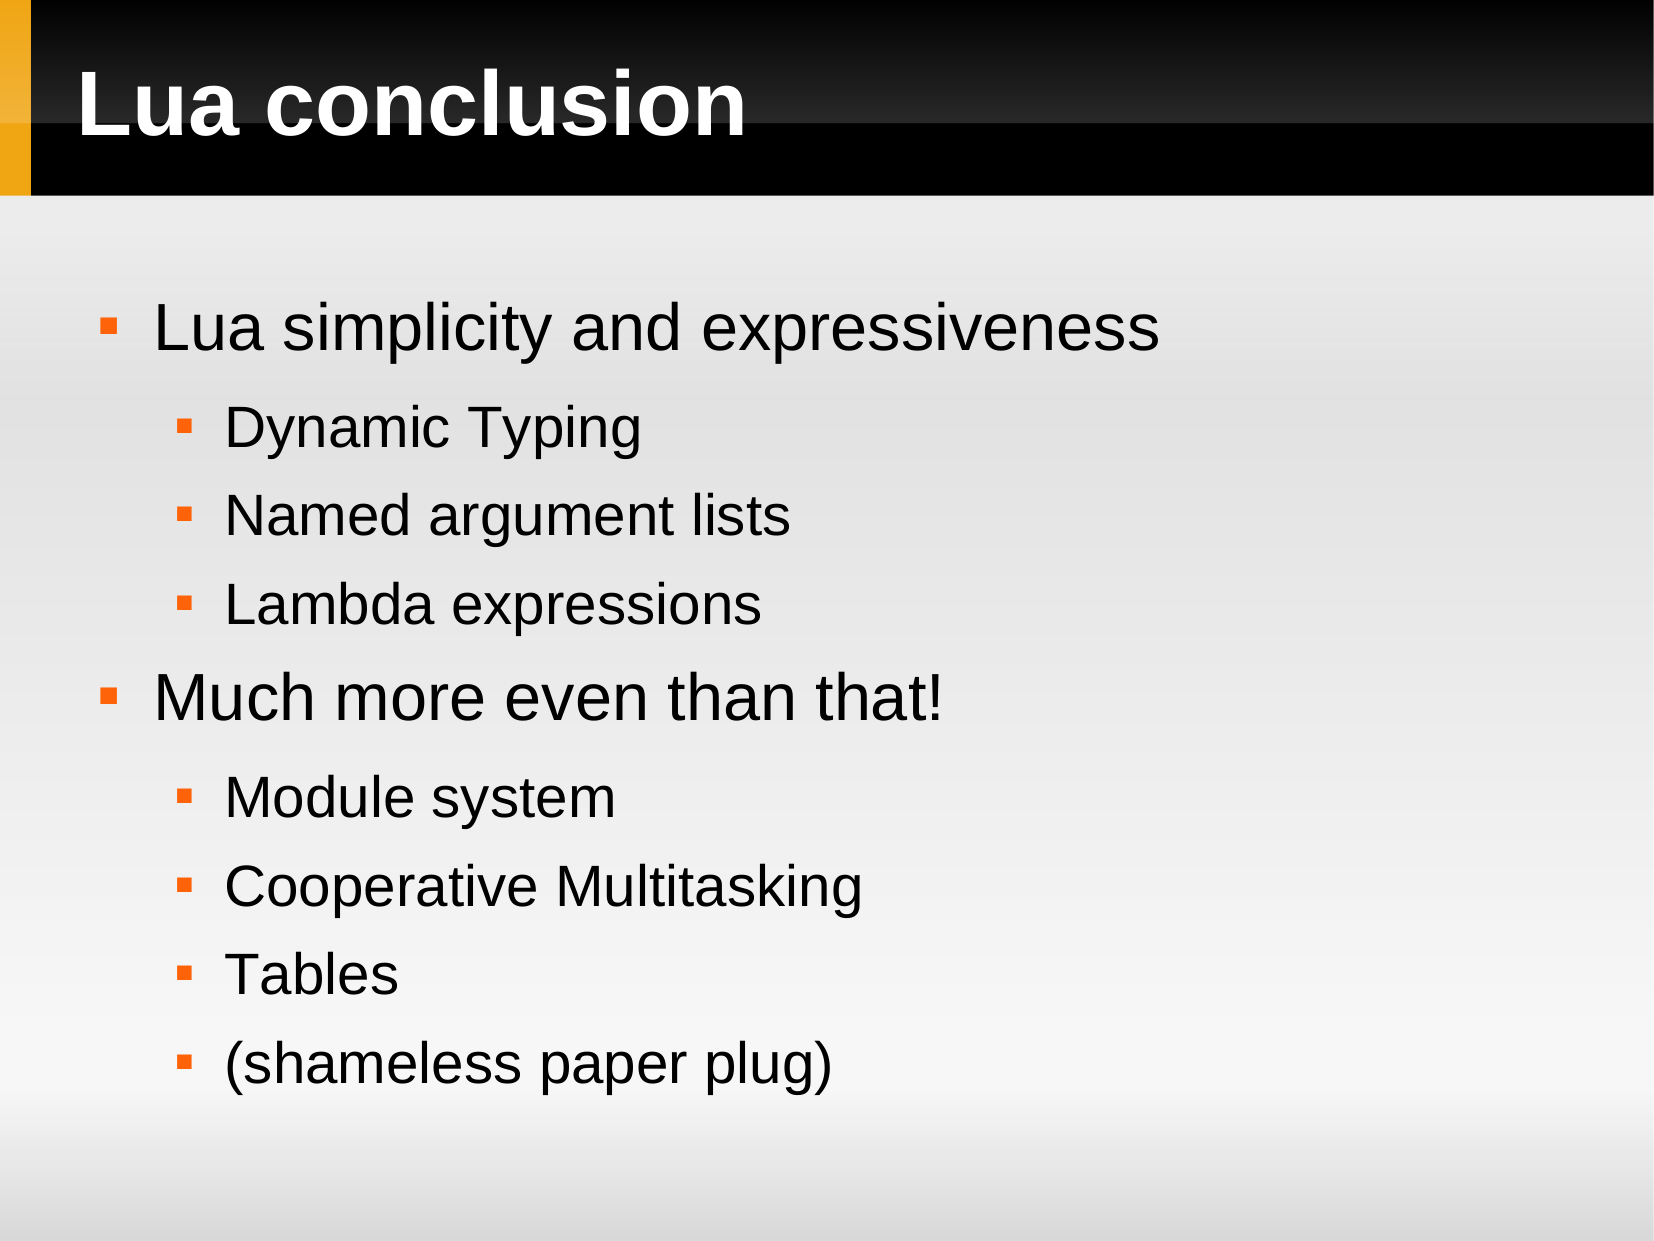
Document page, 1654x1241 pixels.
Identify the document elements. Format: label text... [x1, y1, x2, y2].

picture [0, 0, 1654, 1241]
list Lua simplicity and expressiveness Dynamic Typing Named argument lists Lambda expressions Much more even than that! Module system Cooperative Multitasking Tables (shameless paper plug) [82, 290, 1571, 1201]
title Lua conclusion [76, 0, 1565, 208]
